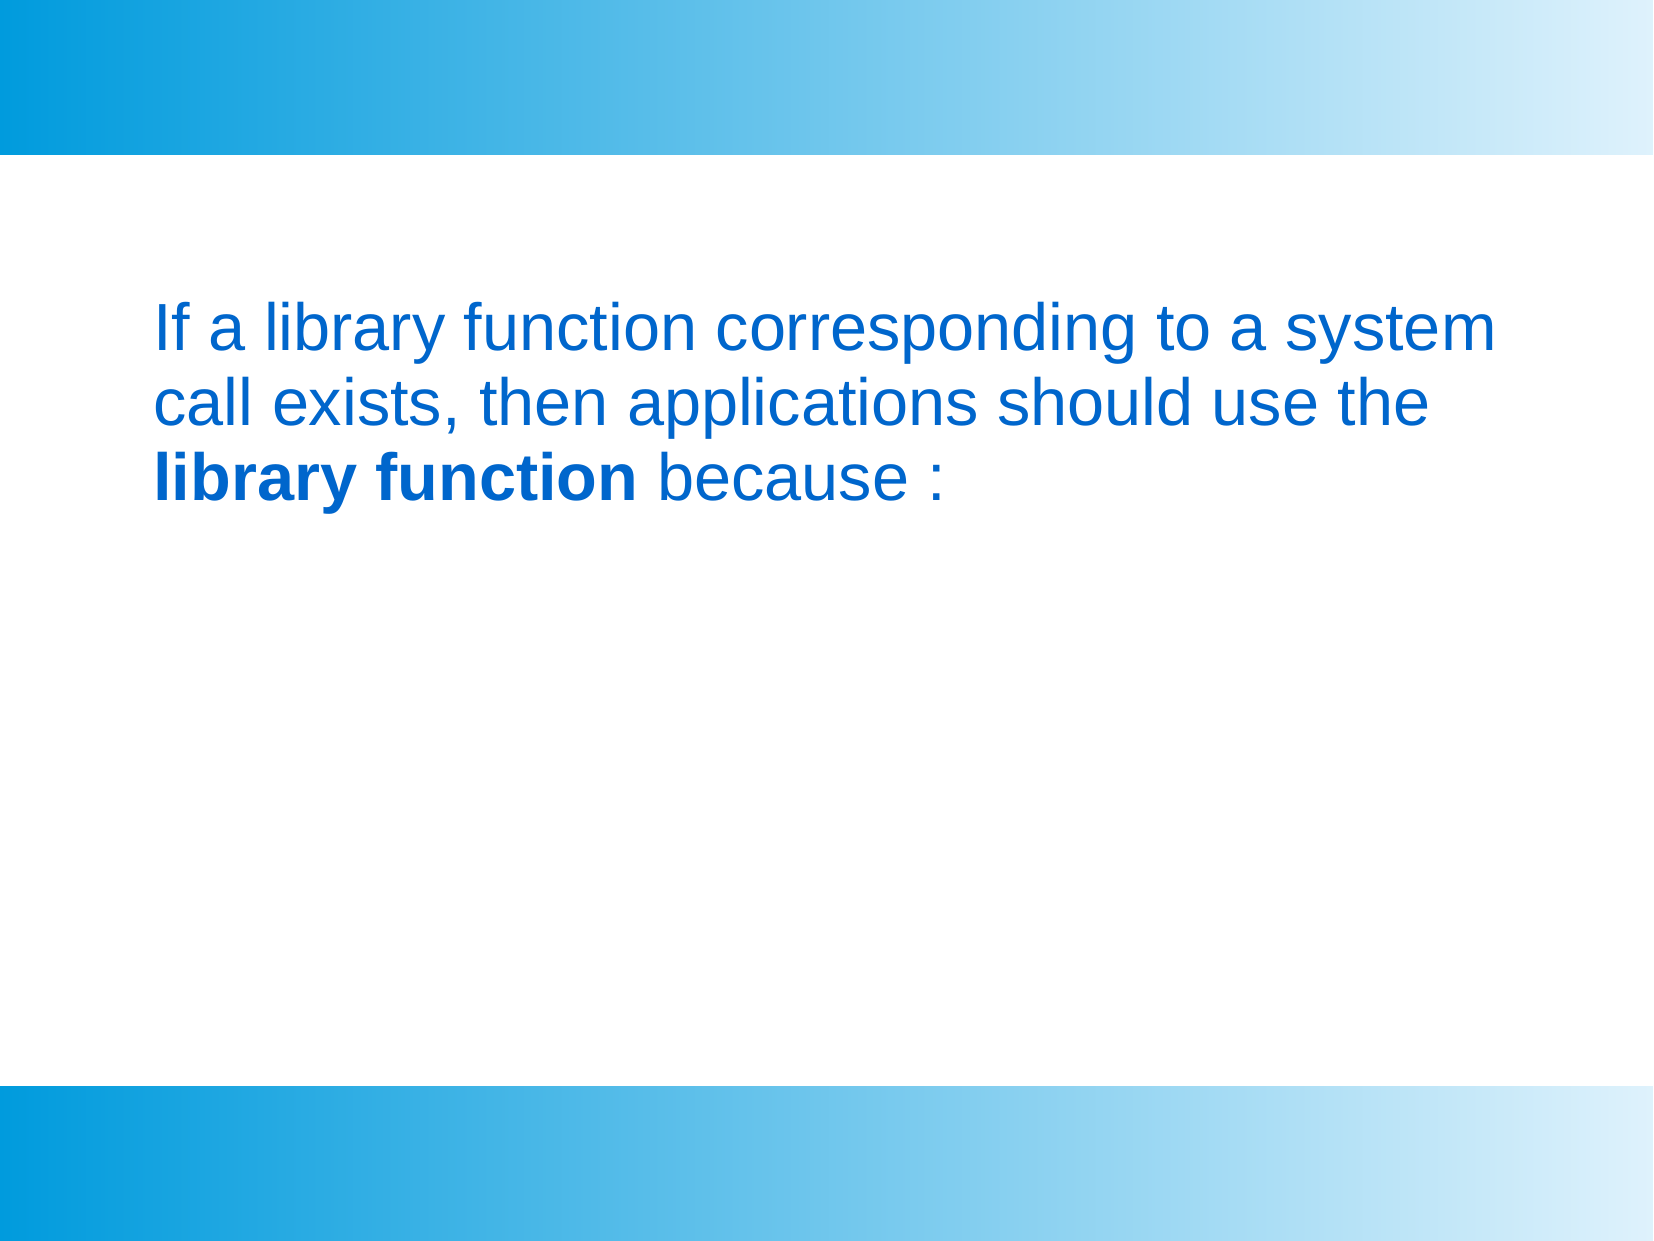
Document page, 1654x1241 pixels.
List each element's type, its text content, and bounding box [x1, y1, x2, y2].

list If a library function corresponding to a system call exists, then applications should use the library function because : [82, 290, 1571, 1010]
